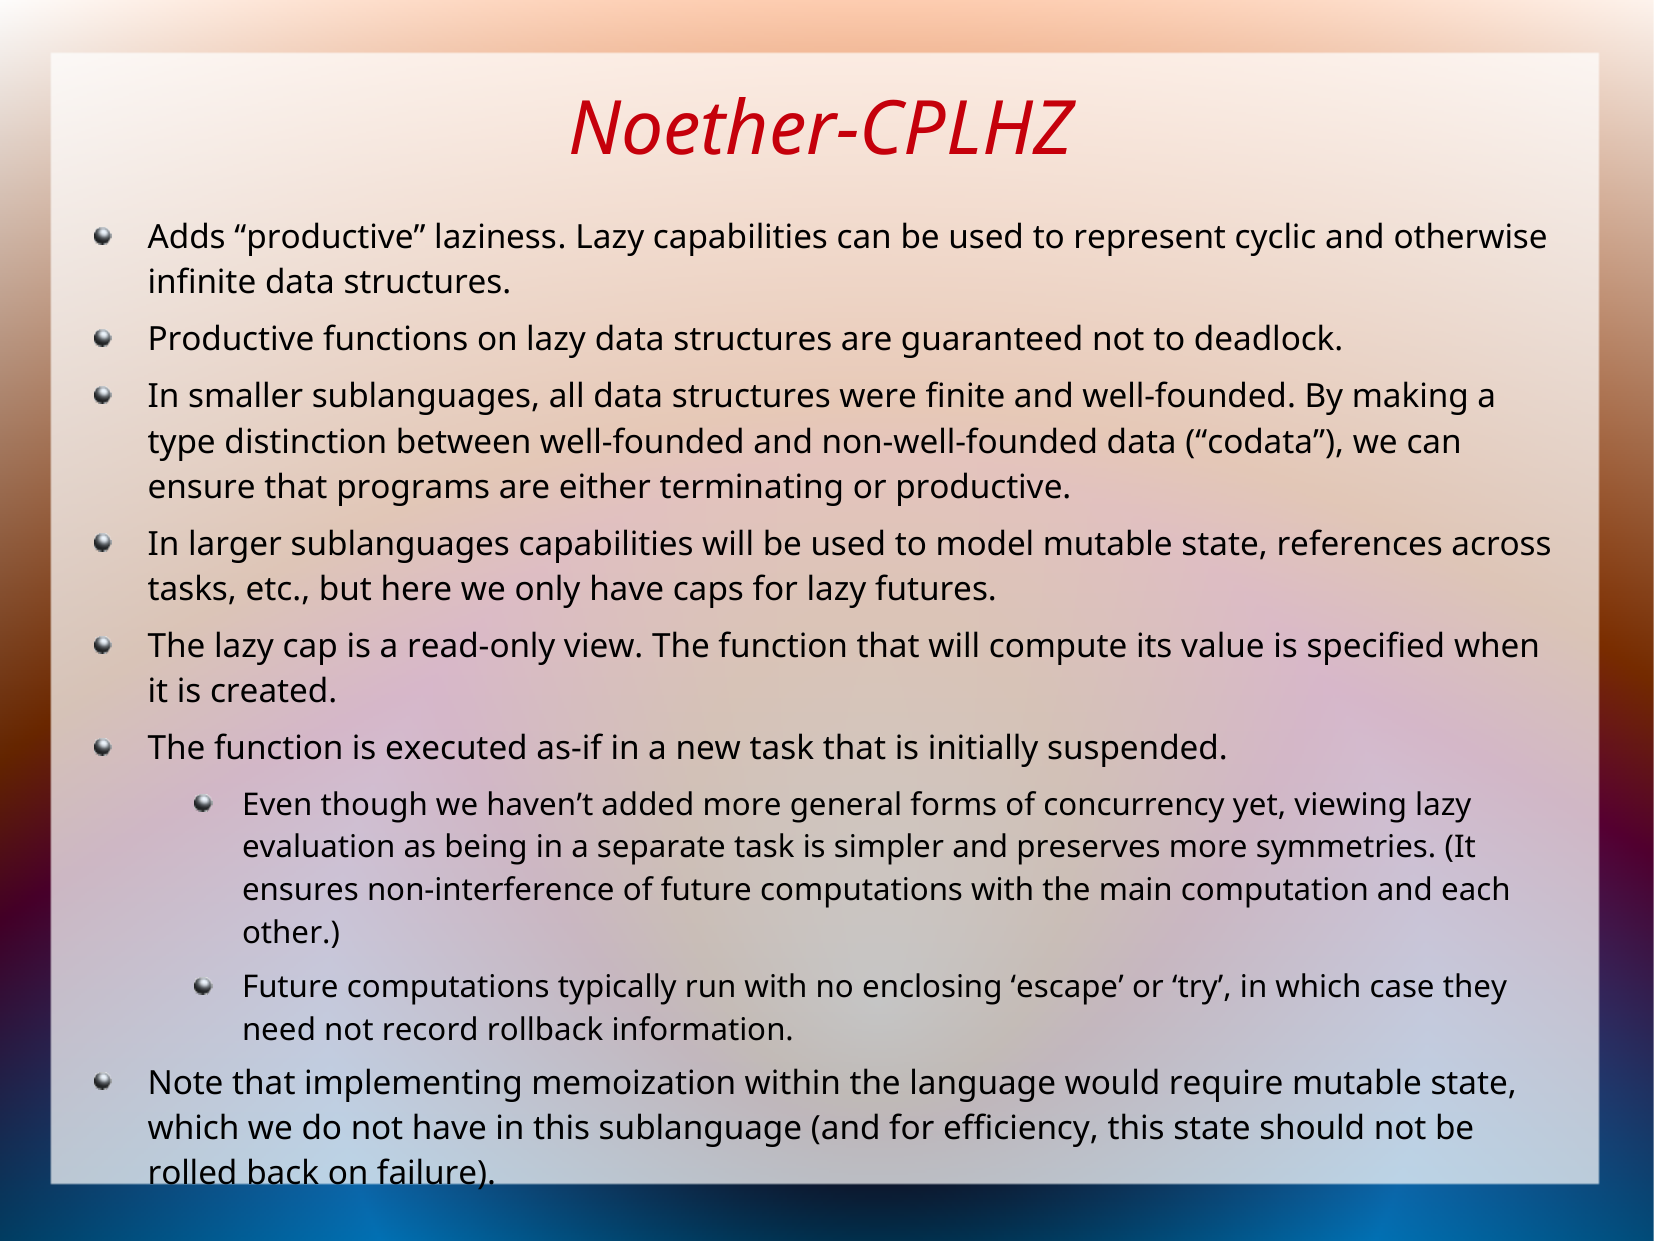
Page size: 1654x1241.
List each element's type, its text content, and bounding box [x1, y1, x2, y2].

title Noether-CPLHZ [76, 29, 1565, 213]
picture [0, 0, 1654, 1241]
list Adds “productive” laziness. Lazy capabilities can be used to represent cyclic and otherwise infinite data structures. Productive functions on lazy data structures are guaranteed not to deadlock. In smaller sublanguages, all data structures were finite and well-founded. By making a type distinction between well-founded and non-well-founded data (“codata”), we can ensure that programs are either terminating or productive. In larger sublanguages capabilities will be used to model mutable state, references across tasks, etc., but here we only have caps for lazy futures. The lazy cap is a read-only view. The function that will compute its value is specified when it is created. The function is executed as-if in a new task that is initially suspended. Even though we haven’t added more general forms of concurrency yet, viewing lazy evaluation as being in a separate task is simpler and preserves more symmetries. (It ensures non-interference of future computations with the main computation and each other.) Future computations typically run with no enclosing ‘escape’ or ‘try’, in which case they need not record rollback information. Note that implementing memoization within the language would require mutable state, which we do not have in this sublanguage (and for efficiency, this state should not be rolled back on failure). [76, 213, 1565, 1019]
